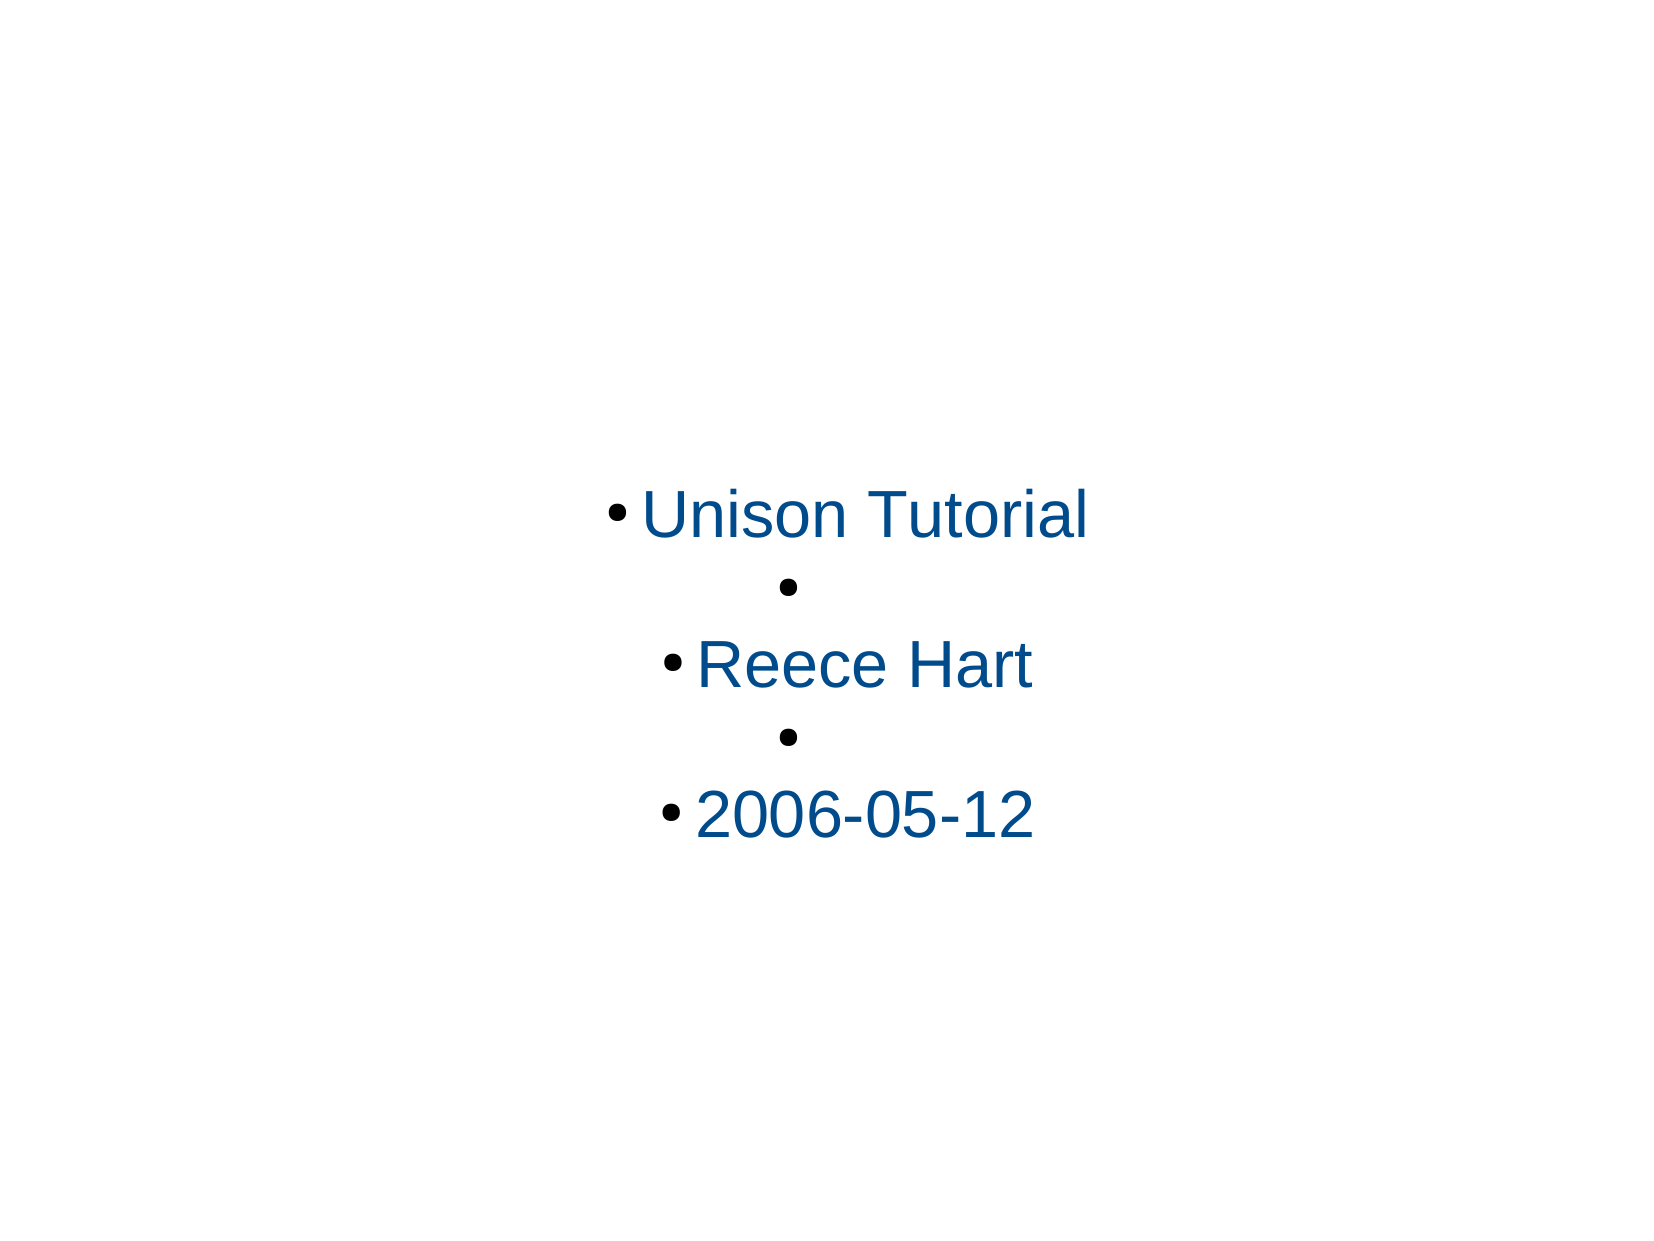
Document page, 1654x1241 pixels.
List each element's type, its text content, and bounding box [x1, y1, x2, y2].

subtitle Unison Tutorial Reece Hart 2006-05-12 [59, 255, 1565, 1074]
